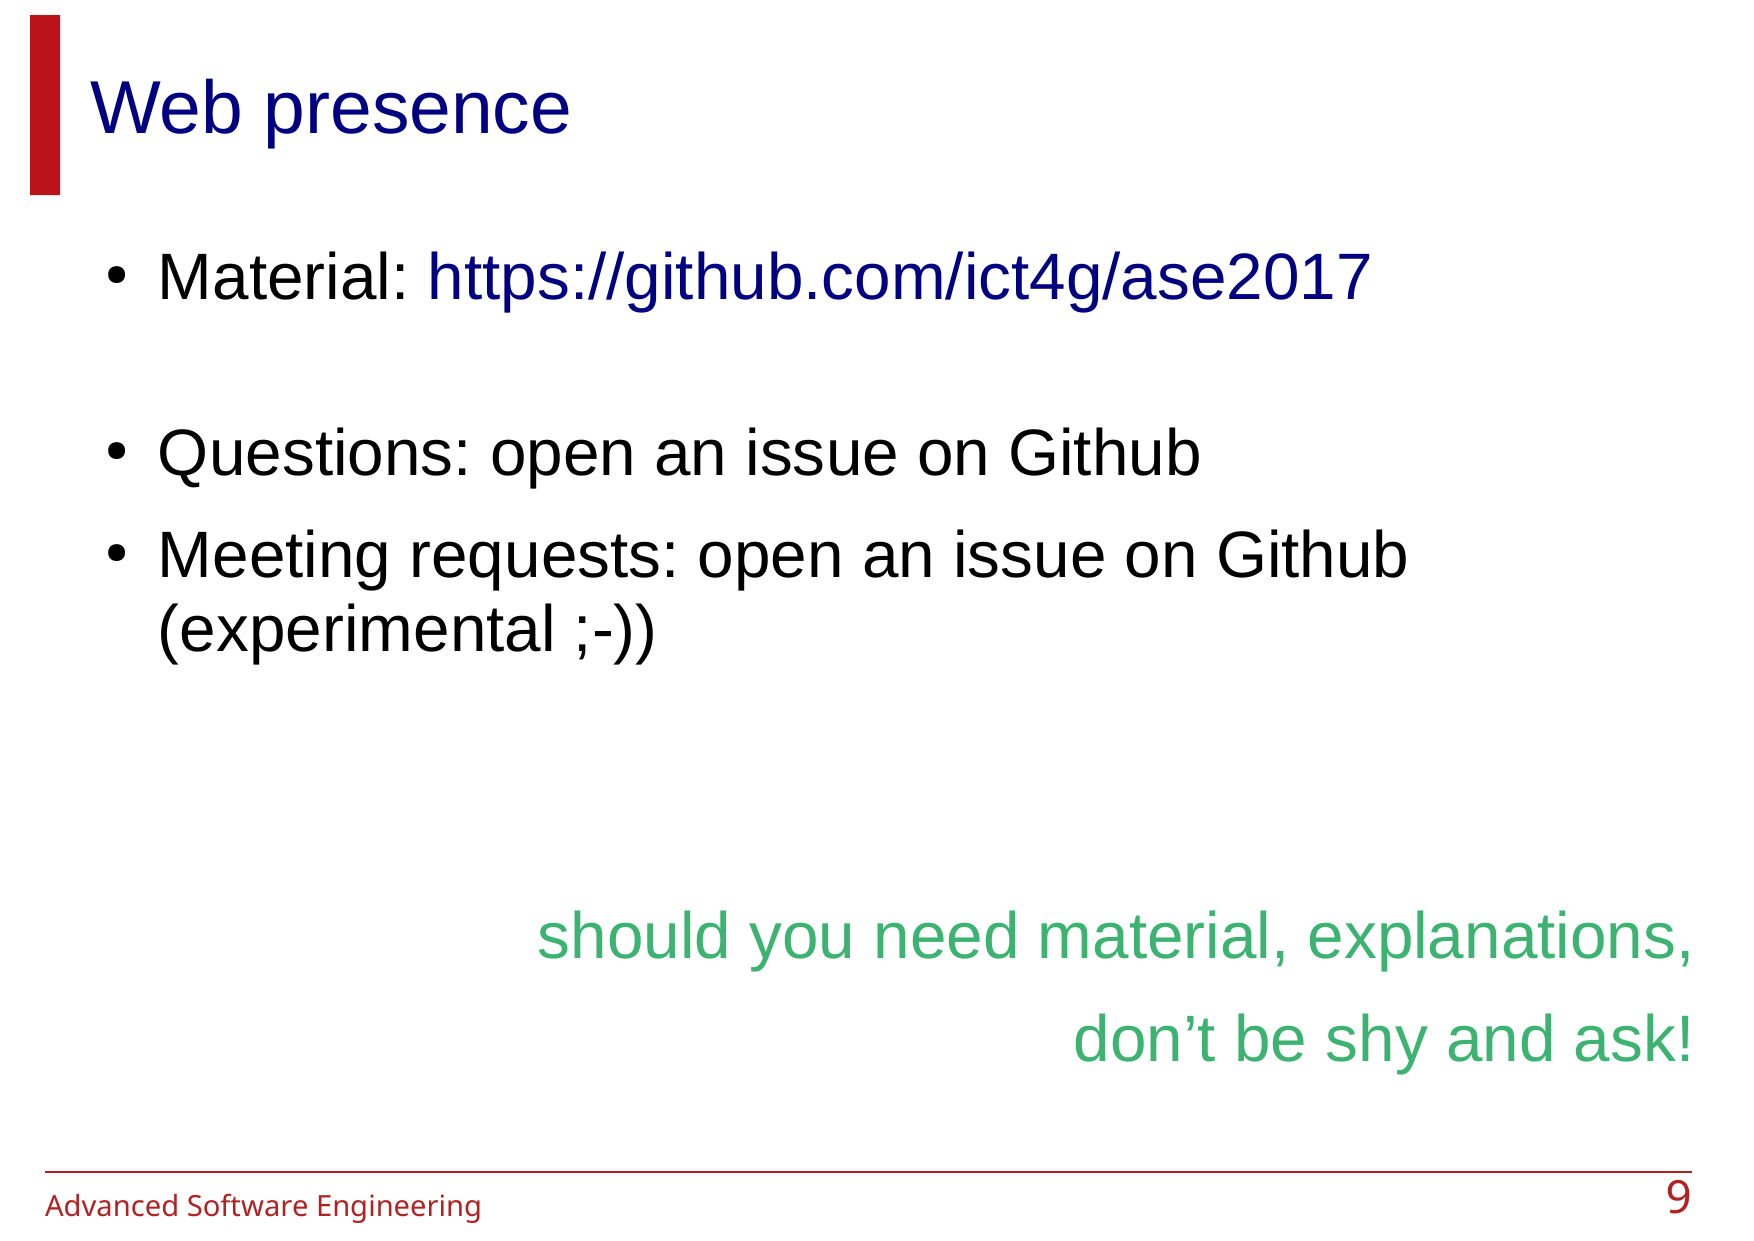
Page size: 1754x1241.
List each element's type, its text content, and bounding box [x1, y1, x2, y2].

list Material: https://github.com/ict4g/ase2017 Questions: open an issue on Github Meeting requests: open an issue on Github (experimental ;-)) should you need material, explanations, don’t be shy and ask! [87, 240, 1696, 1081]
title Web presence [90, 19, 1726, 196]
